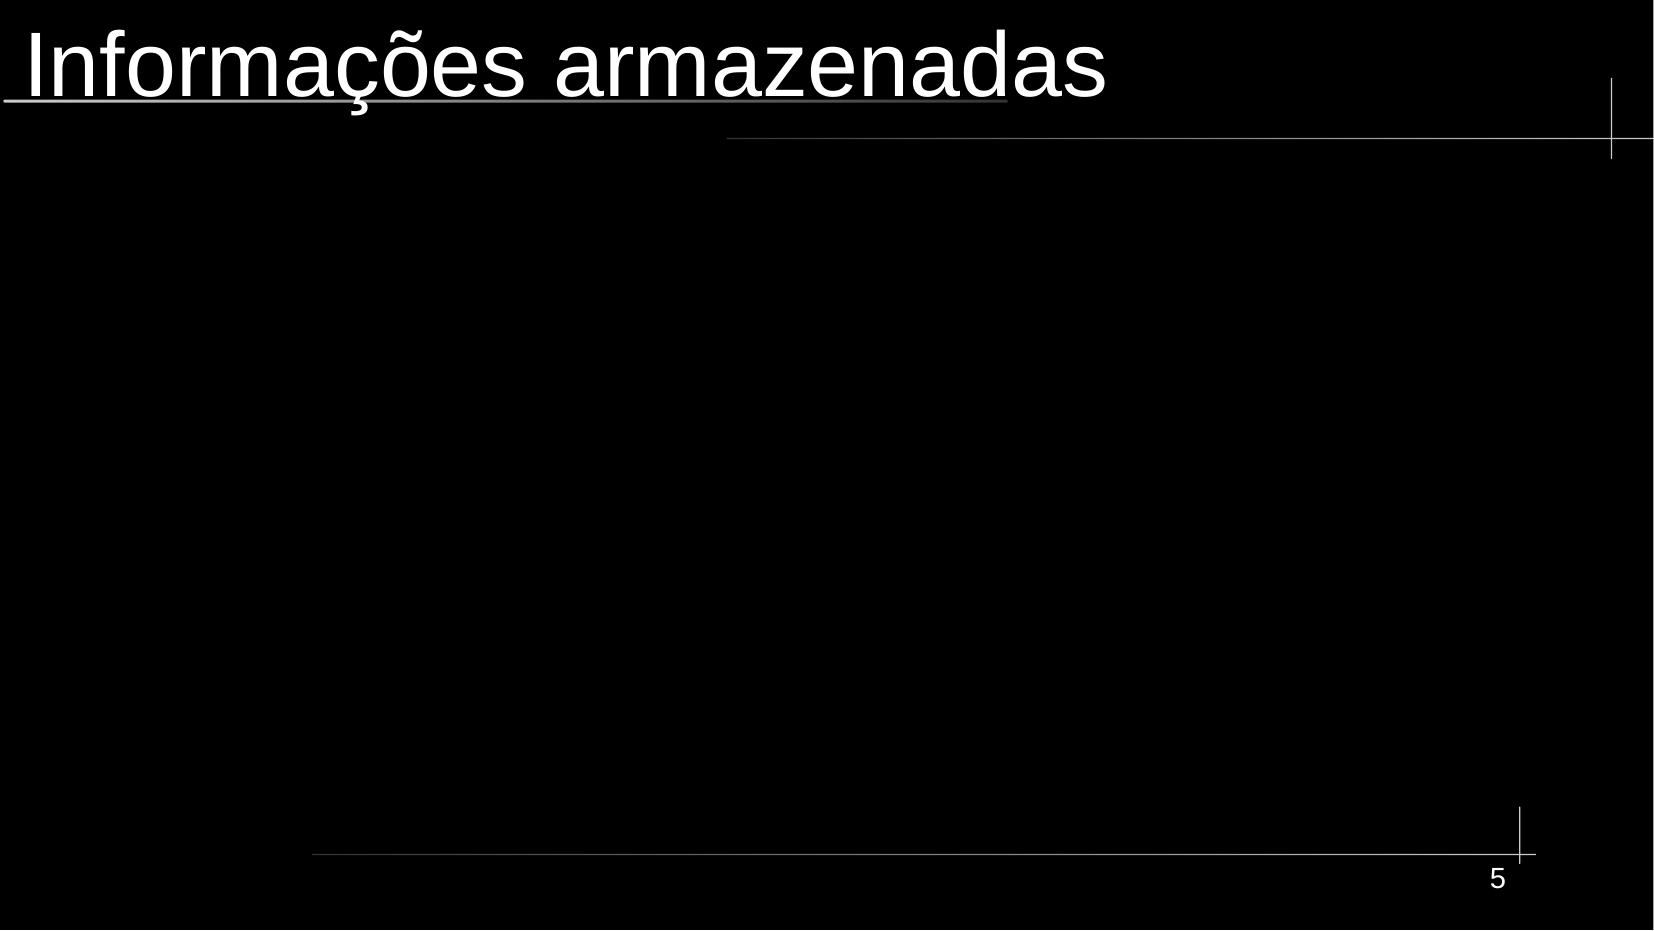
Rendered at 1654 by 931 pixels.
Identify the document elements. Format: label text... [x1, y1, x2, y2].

title Informações armazenadas [23, 11, 1589, 119]
